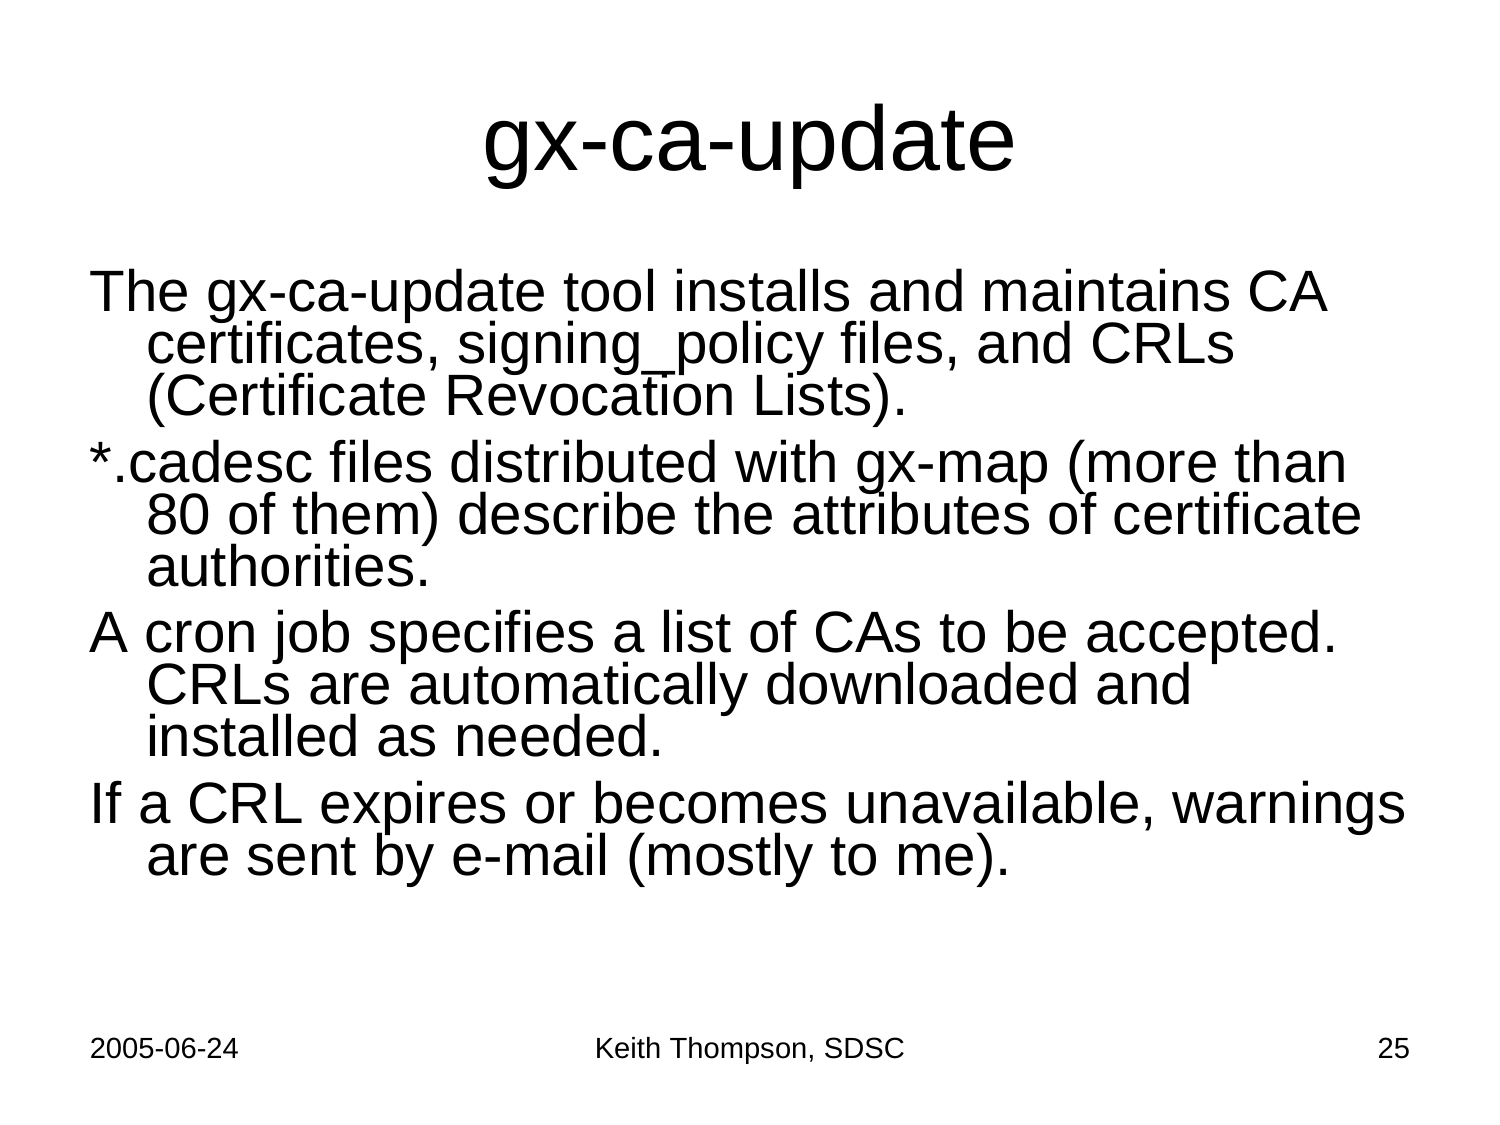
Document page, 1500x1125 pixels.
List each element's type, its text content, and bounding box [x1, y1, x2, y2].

title gx-ca-update [75, 45, 1426, 233]
list The gx-ca-update tool installs and maintains CA certificates, signing_policy files, and CRLs (Certificate Revocation Lists). *.cadesc files distributed with gx-map (more than 80 of them) describe the attributes of certificate authorities. A cron job specifies a list of CAs to be accepted. CRLs are automatically downloaded and installed as needed. If a CRL expires or becomes unavailable, warnings are sent by e-mail (mostly to me). [75, 262, 1426, 1006]
